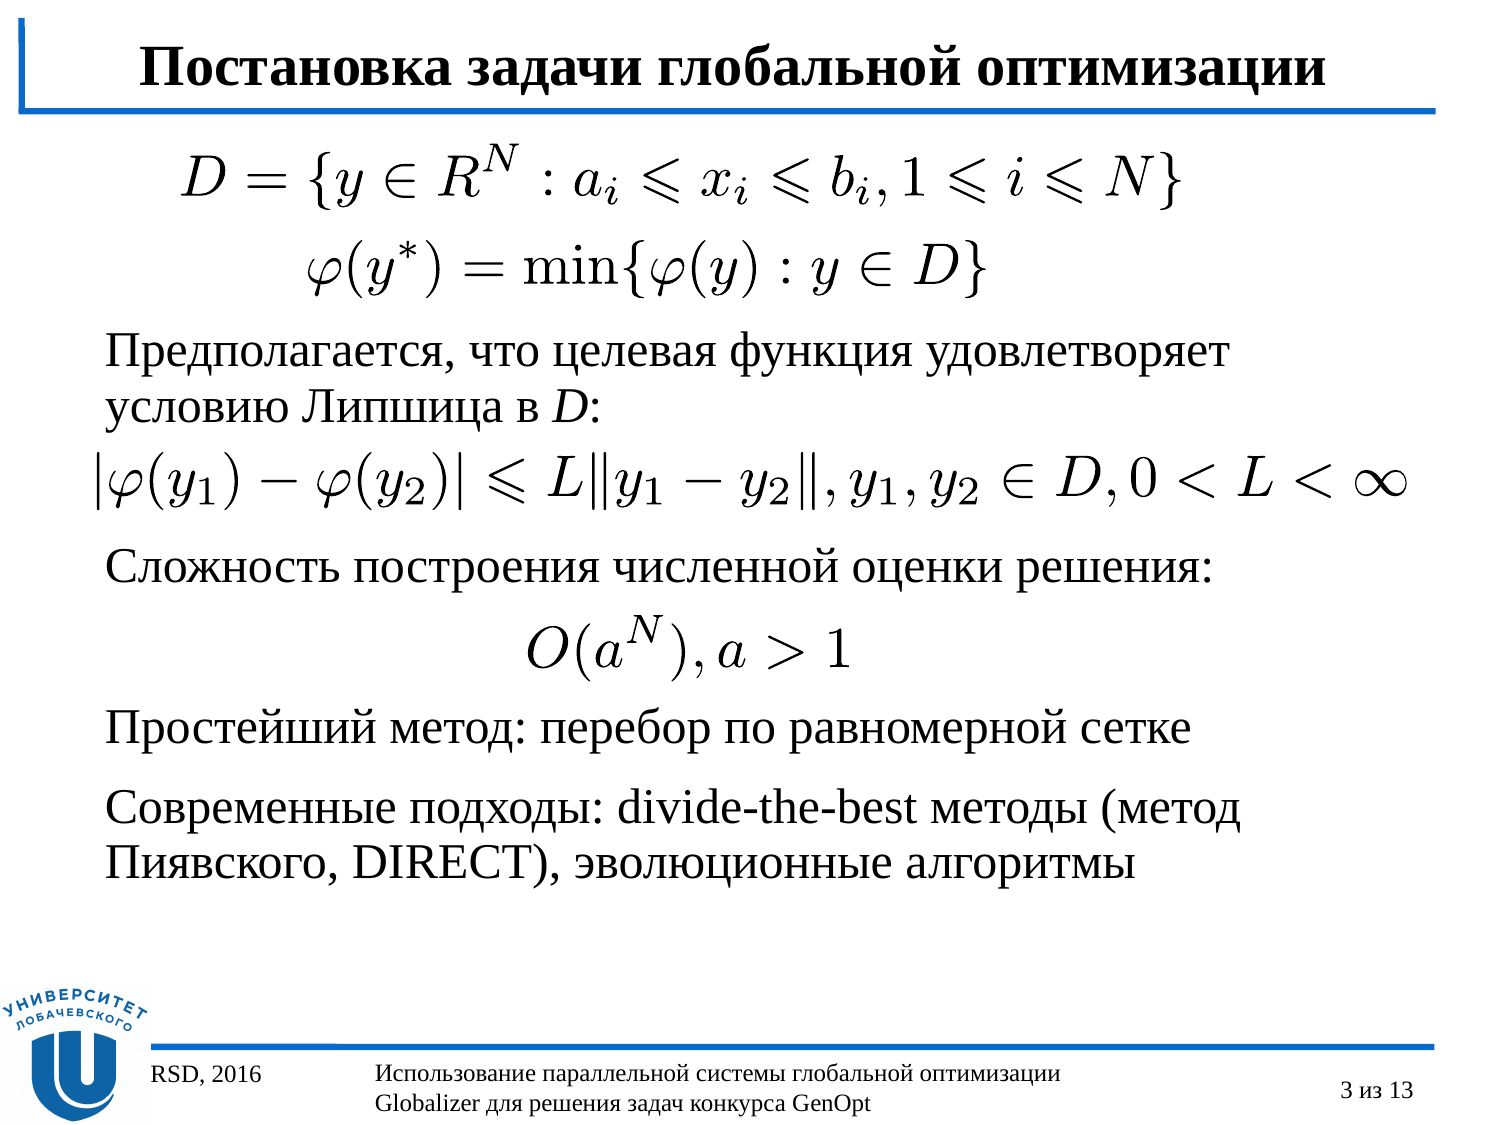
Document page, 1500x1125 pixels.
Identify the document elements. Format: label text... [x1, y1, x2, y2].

text_box [178, 143, 1186, 211]
text_box [525, 615, 854, 682]
picture [0, 984, 151, 1125]
text_box Постановка задачи глобальной оптимизации [124, 24, 1400, 100]
text_box Предполагается, что целевая функция удовлетворяет условию Липшица в D: Сложность построения численной оценки решения: Простейший метод: перебор по равномерной сетке Современные подходы: divide-the-best методы (метод Пиявского, DIRECT), эволюционные алгоритмы [90, 314, 1441, 1021]
text_box [304, 239, 991, 299]
